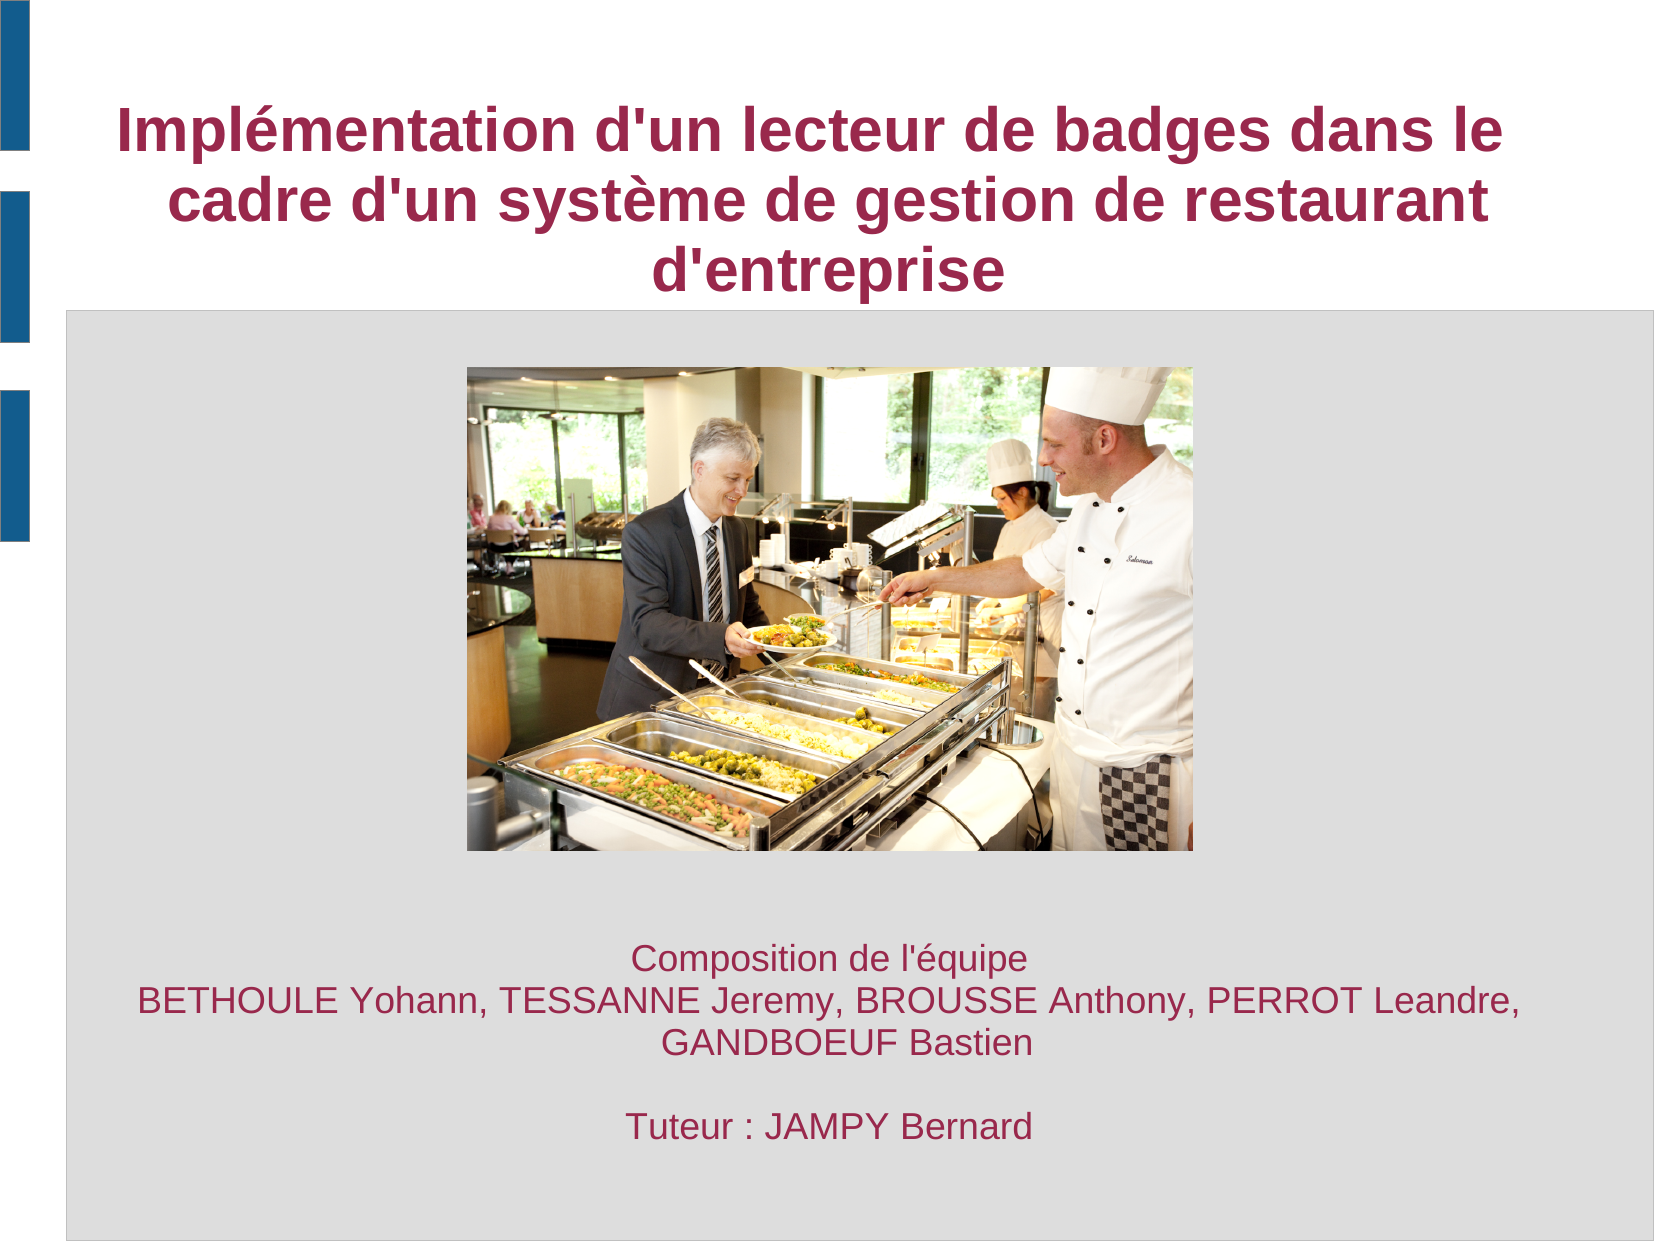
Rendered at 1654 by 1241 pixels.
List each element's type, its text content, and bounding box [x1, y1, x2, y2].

picture [466, 366, 1193, 851]
title Implémentation d'un lecteur de badges dans le cadre d'un système de gestion de restaurant d'entreprise [88, 92, 1534, 308]
subtitle Composition de l'équipe BETHOULE Yohann, TESSANNE Jeremy, BROUSSE Anthony, PERROT Leandre, GANDBOEUF Bastien Tuteur : JAMPY Bernard [123, 388, 1536, 1170]
